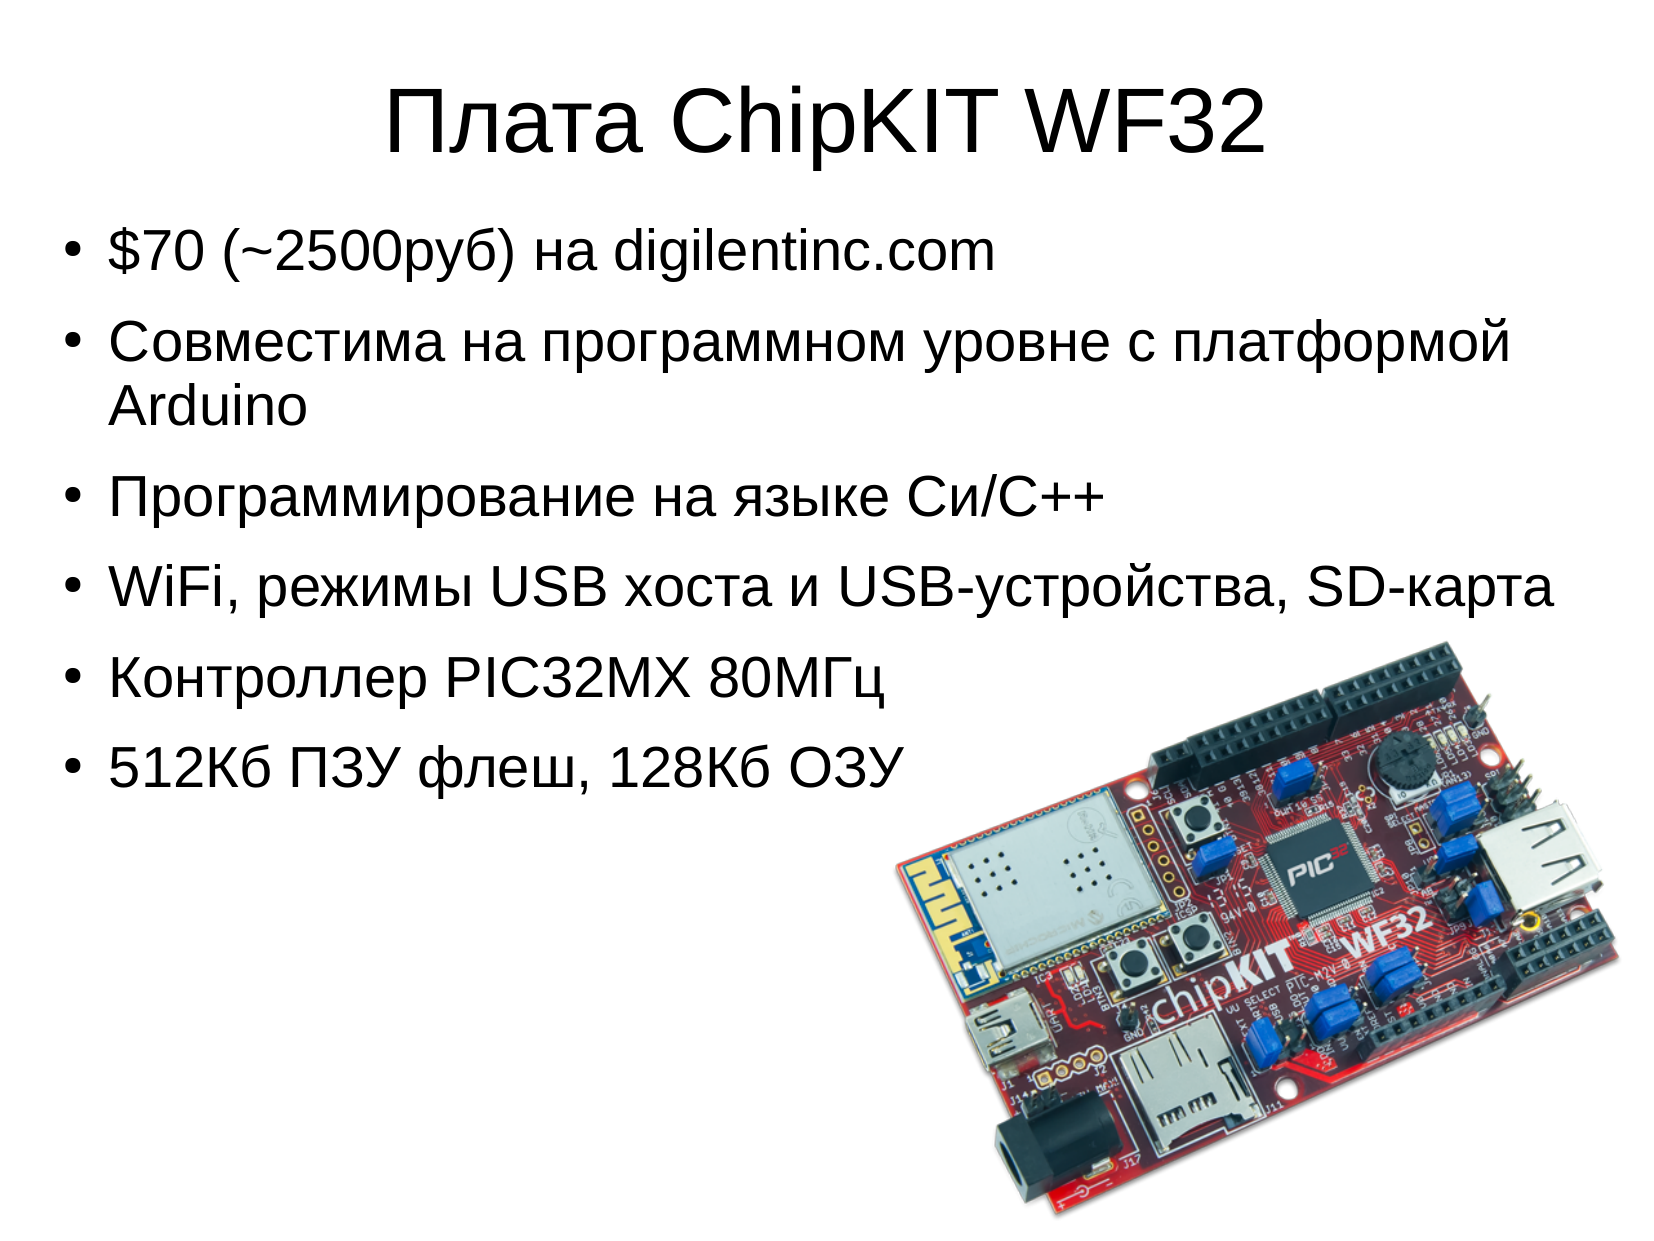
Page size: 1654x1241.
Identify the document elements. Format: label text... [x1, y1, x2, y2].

picture [880, 629, 1654, 1241]
list $70 (~2500руб) на digilentinc.com Совместима на программном уровне с платформой Arduino Программирование на языке Си/С++ WiFi, режимы USB хоста и USB-устройства, SD-карта Контроллер PIC32MX 80МГц 512Кб ПЗУ флеш, 128Кб ОЗУ [47, 218, 1580, 848]
title Плата ChipKIT WF32 [82, 17, 1571, 218]
